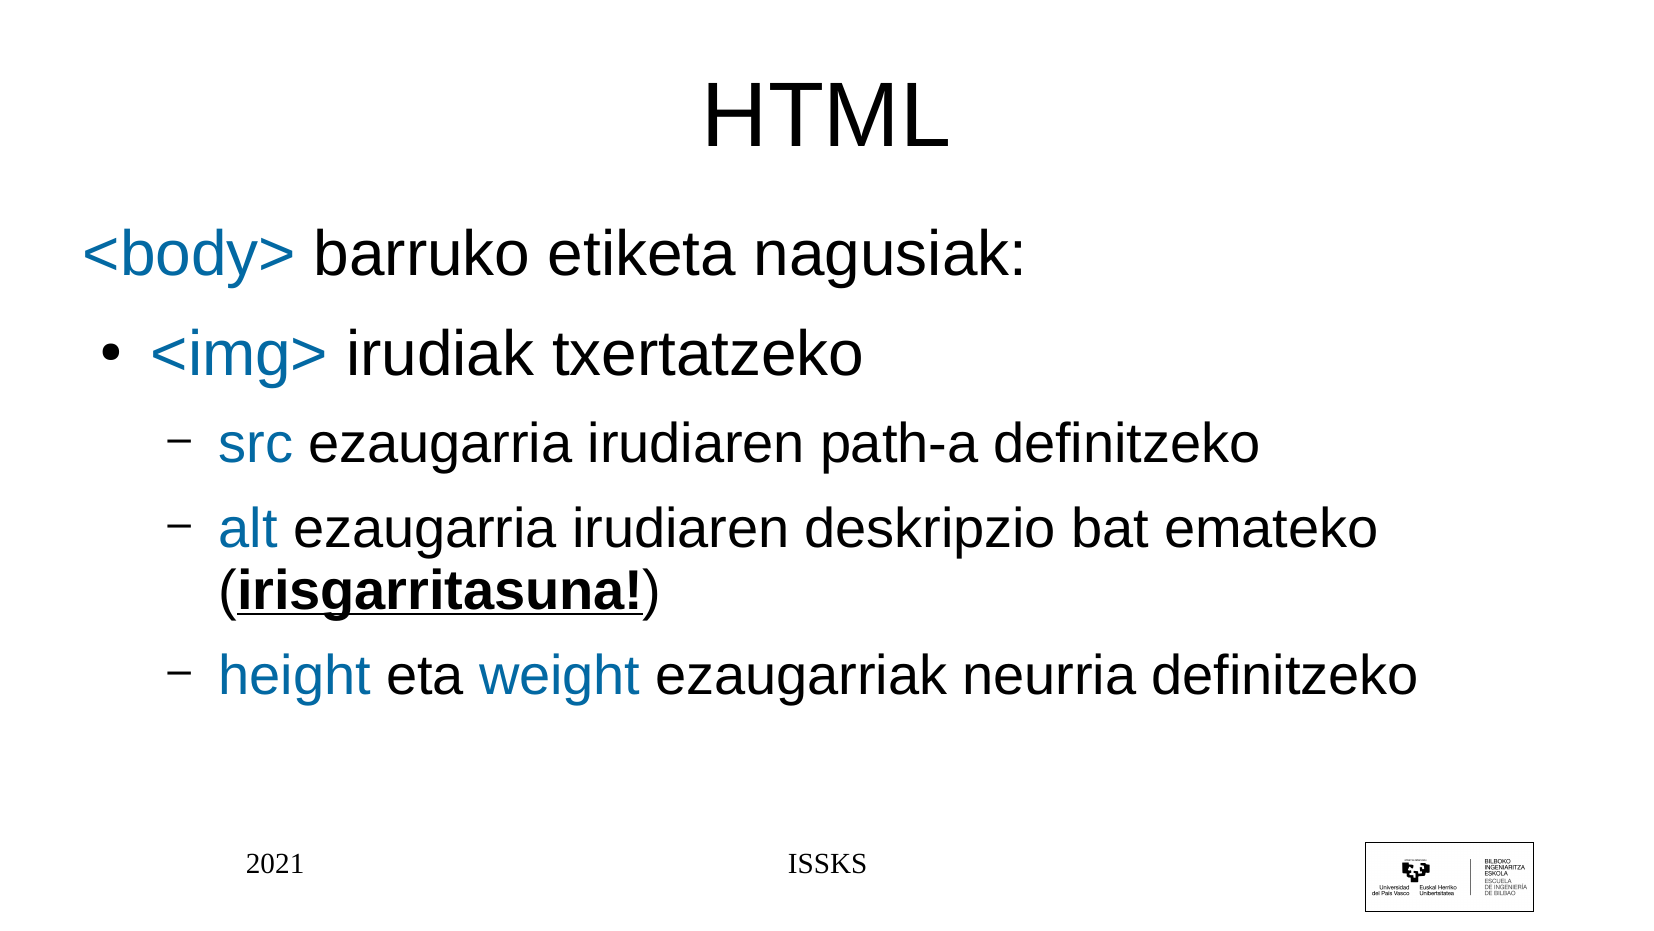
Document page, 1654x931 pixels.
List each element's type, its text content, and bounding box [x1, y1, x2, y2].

list <body> barruko etiketa nagusiak: <img> irudiak txertatzeko src ezaugarria irudiaren path-a definitzeko alt ezaugarria irudiaren deskripzio bat emateko (irisgarritasuna!) height eta weight ezaugarriak neurria definitzeko [82, 217, 1456, 758]
picture [1366, 843, 1533, 911]
title HTML [82, 37, 1571, 193]
